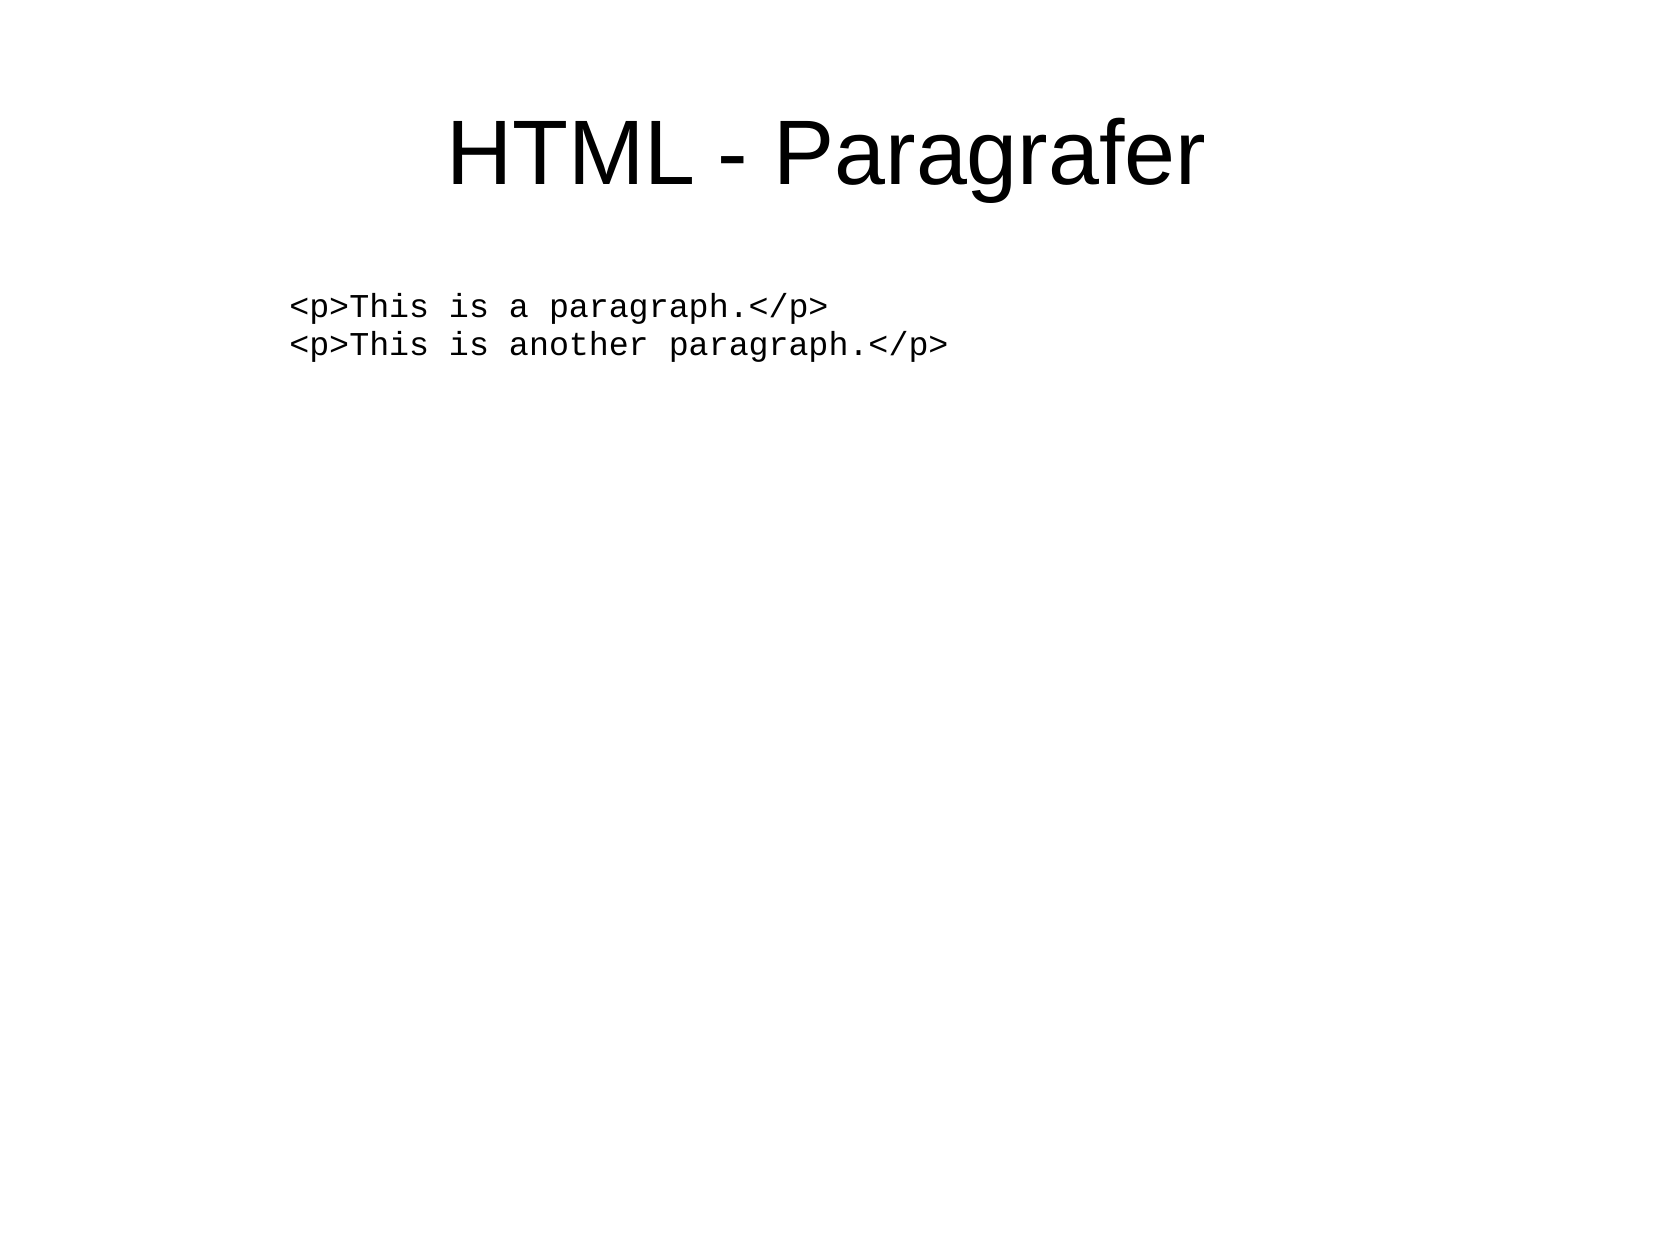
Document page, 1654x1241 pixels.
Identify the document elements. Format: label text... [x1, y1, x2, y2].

subtitle <p>This is a paragraph.</p> <p>This is another paragraph.</p> [289, 290, 1365, 1010]
title HTML - Paragrafer [82, 49, 1571, 257]
